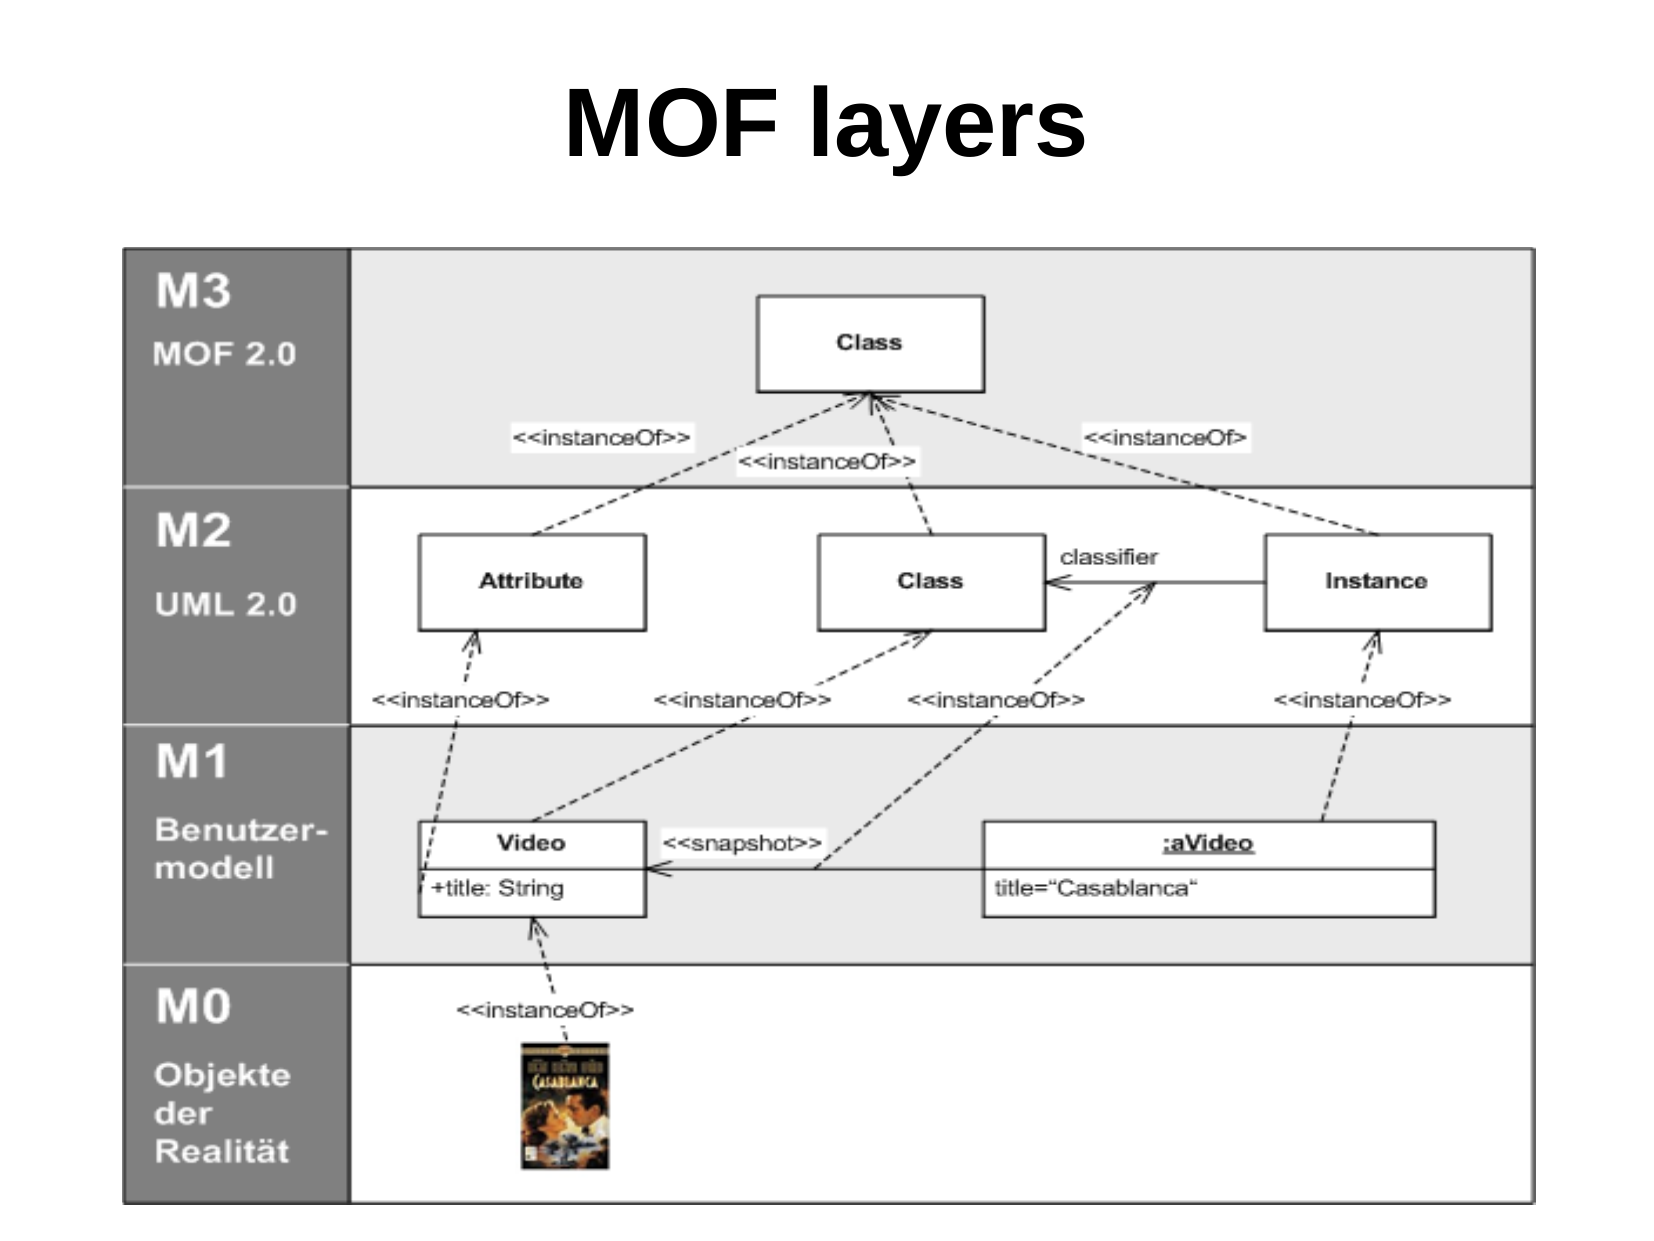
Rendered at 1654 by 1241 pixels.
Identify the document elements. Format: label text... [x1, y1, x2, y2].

title MOF layers [82, 49, 1571, 196]
picture [122, 247, 1536, 1205]
